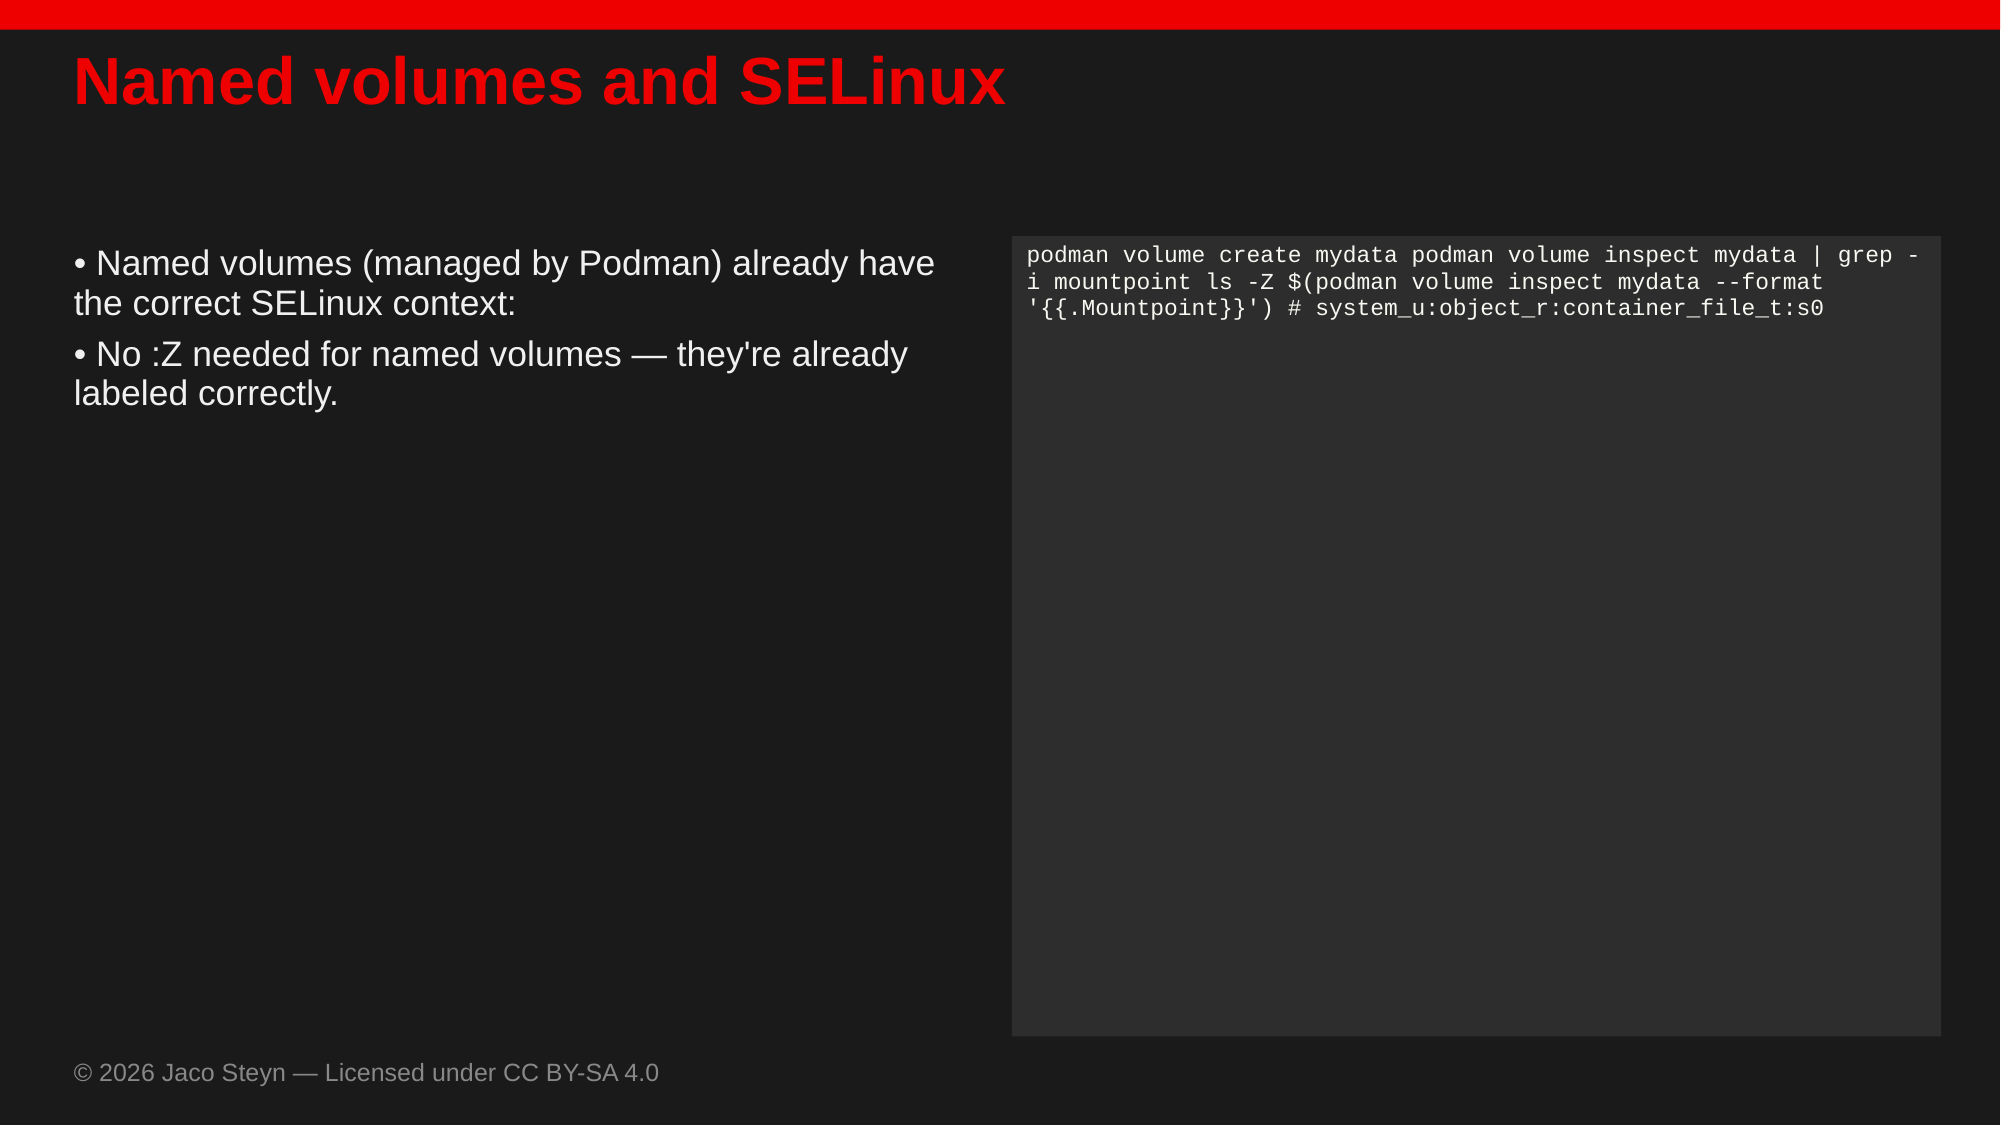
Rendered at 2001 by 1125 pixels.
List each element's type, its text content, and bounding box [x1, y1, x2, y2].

text_box podman volume create mydata podman volume inspect mydata | grep -i mountpoint ls -Z $(podman volume inspect mydata --format '{{.Mountpoint}}') # system_u:object_r:container_file_t:s0 [1011, 236, 1942, 1037]
text_box © 2026 Jaco Steyn — Licensed under CC BY-SA 4.0 [59, 1051, 1942, 1093]
text_box • Named volumes (managed by Podman) already have the correct SELinux context: • No :Z needed for named volumes — they're already labeled correctly. [59, 236, 989, 1037]
text_box Named volumes and SELinux [59, 36, 1942, 208]
text_box [0, 0, 2001, 30]
